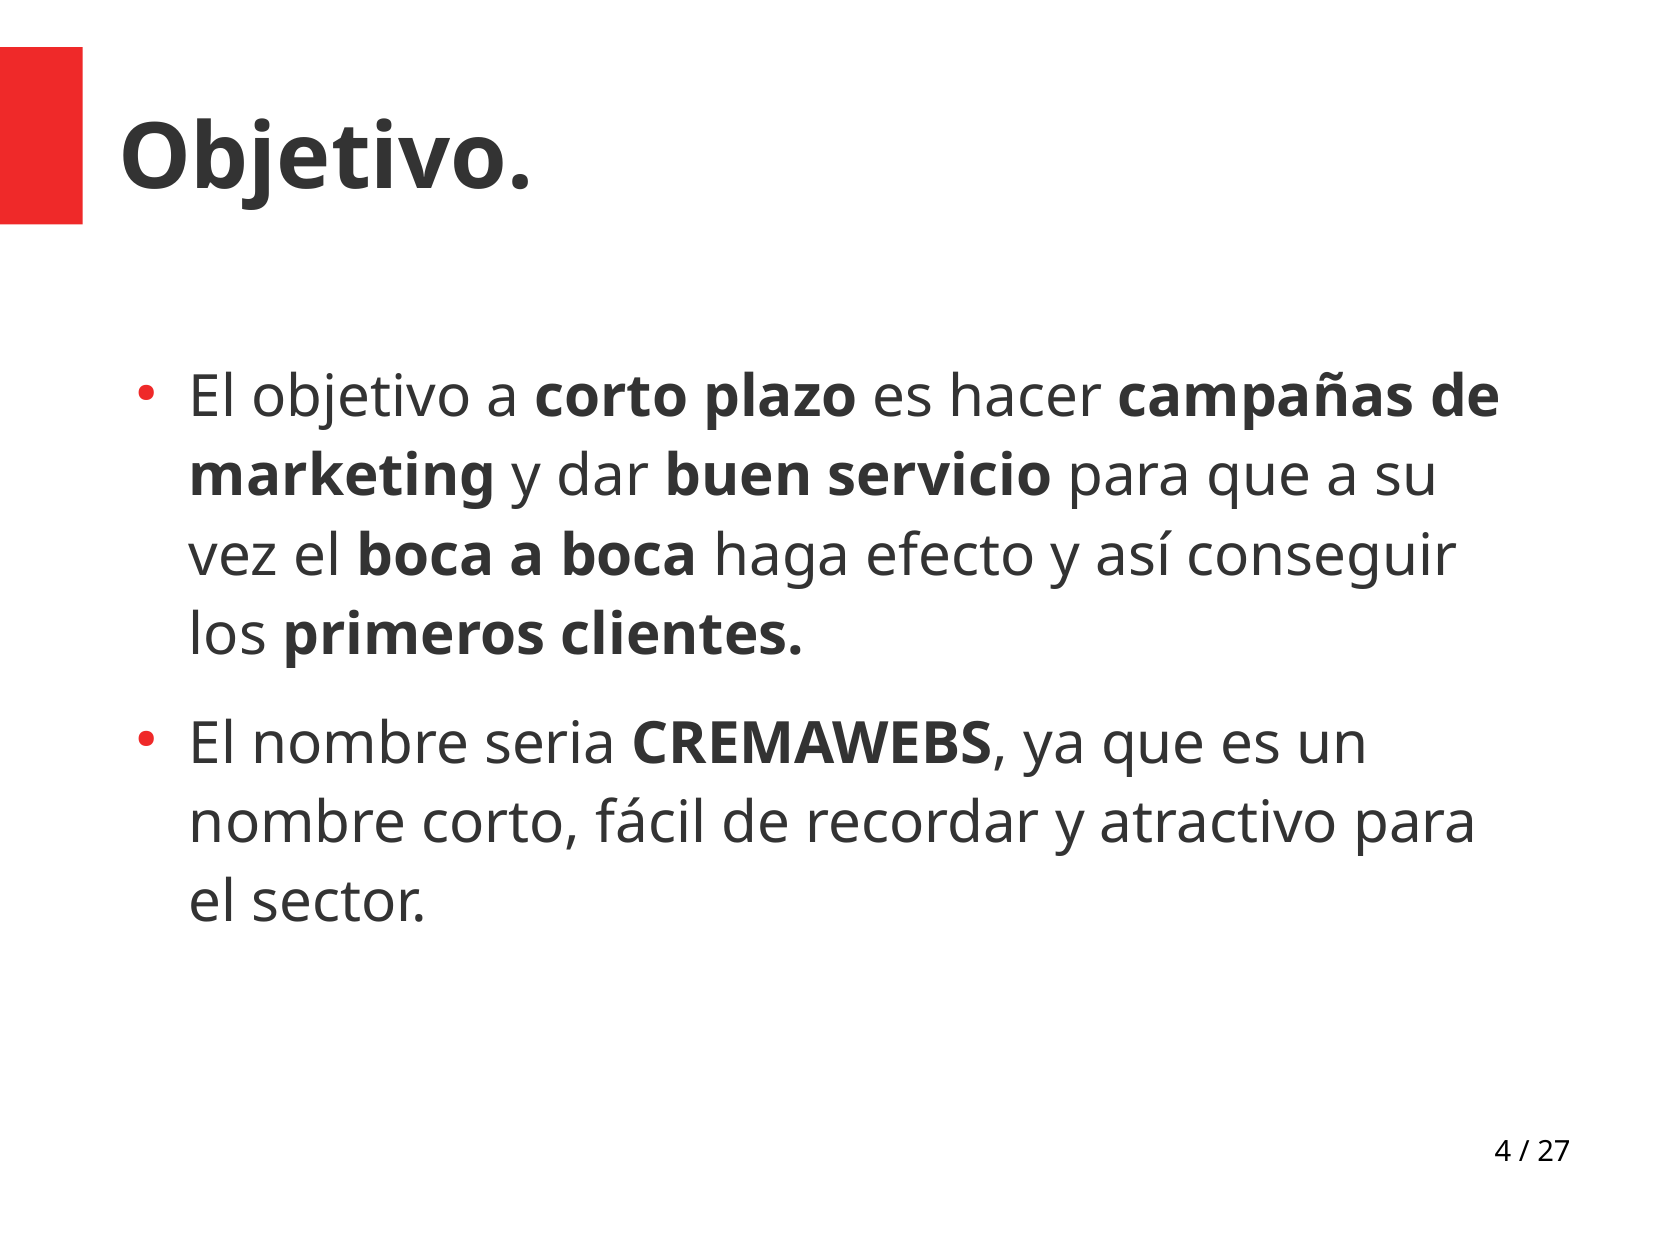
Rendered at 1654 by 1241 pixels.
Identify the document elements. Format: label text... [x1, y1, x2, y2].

list El objetivo a corto plazo es hacer campañas de marketing y dar buen servicio para que a su vez el boca a boca haga efecto y así conseguir los primeros clientes. El nombre seria CREMAWEBS, ya que es un nombre corto, fácil de recordar y atractivo para el sector. [118, 354, 1536, 1074]
title Objetivo. [118, 49, 1571, 257]
